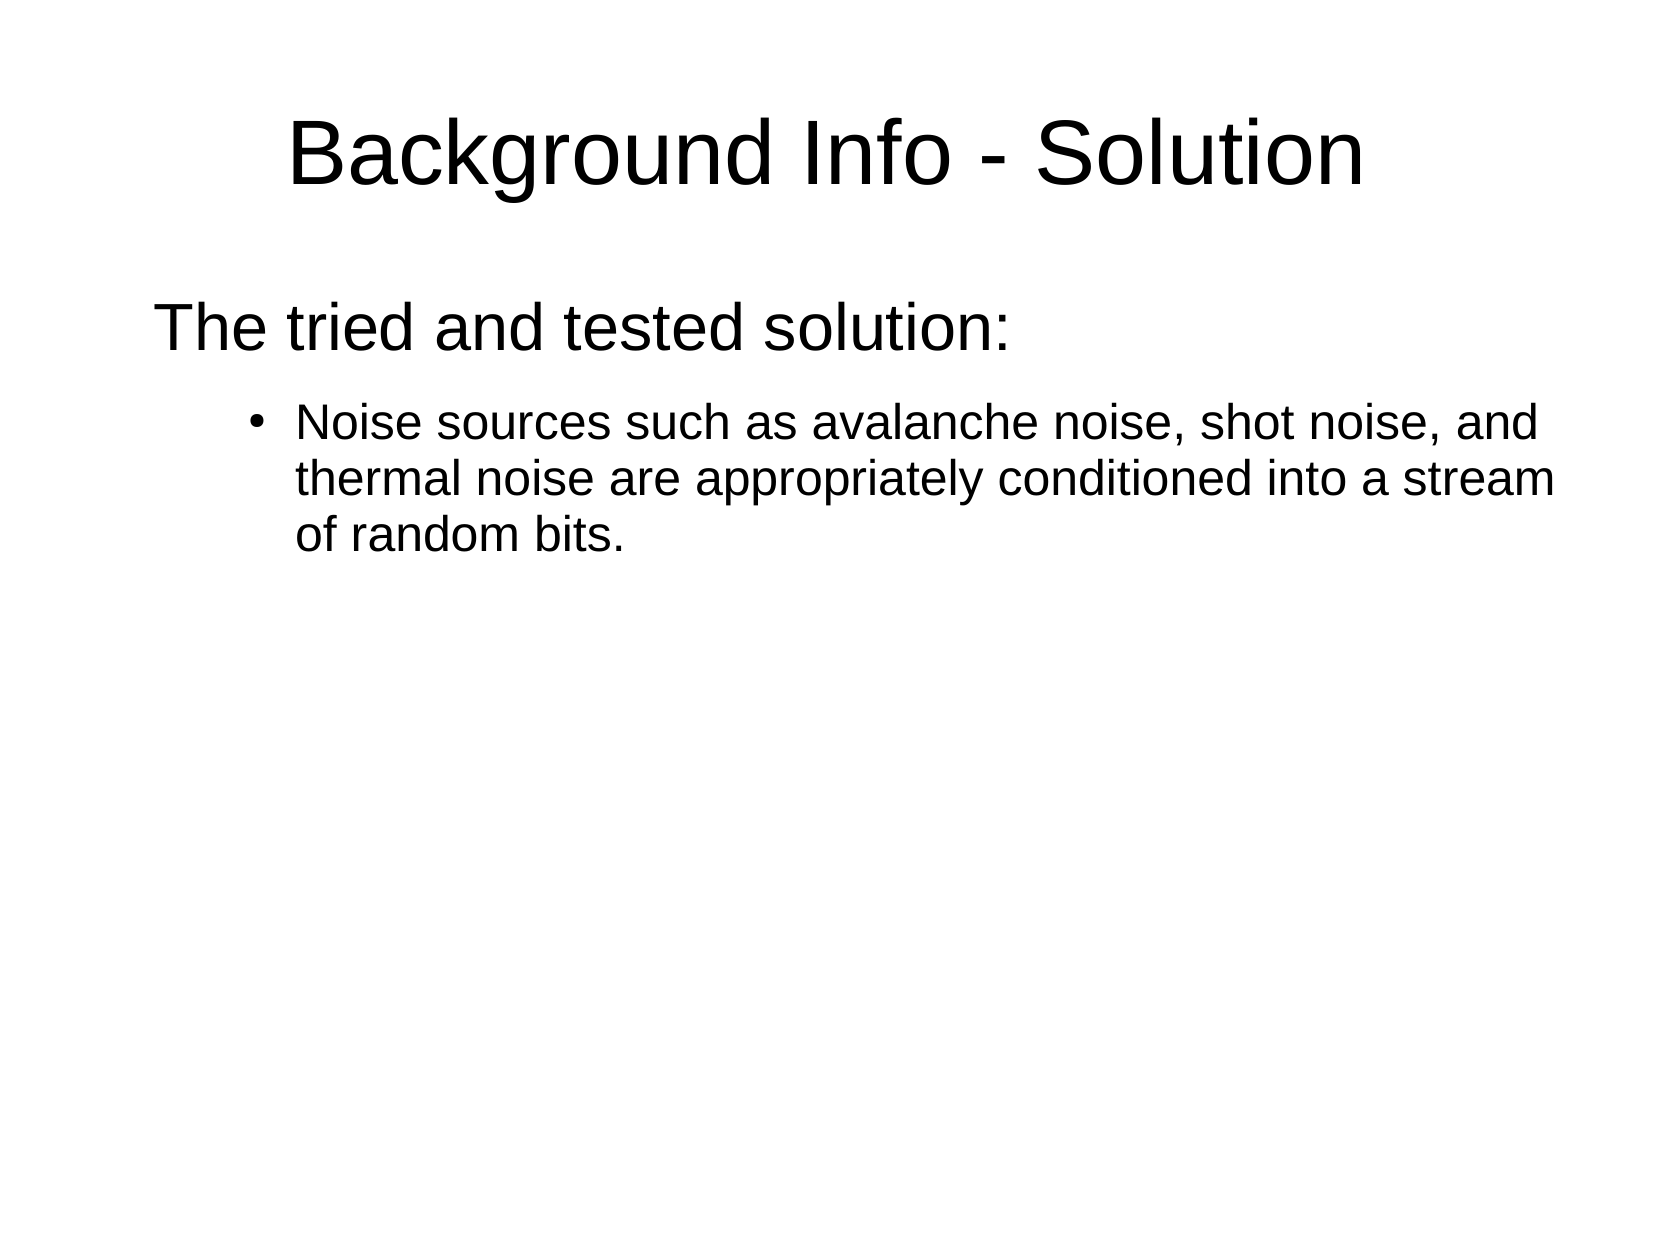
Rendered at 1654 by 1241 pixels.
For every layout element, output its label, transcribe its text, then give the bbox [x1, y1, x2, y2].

list The tried and tested solution: Noise sources such as avalanche noise, shot noise, and thermal noise are appropriately conditioned into a stream of random bits. [82, 290, 1571, 1010]
title Background Info - Solution [82, 49, 1571, 257]
